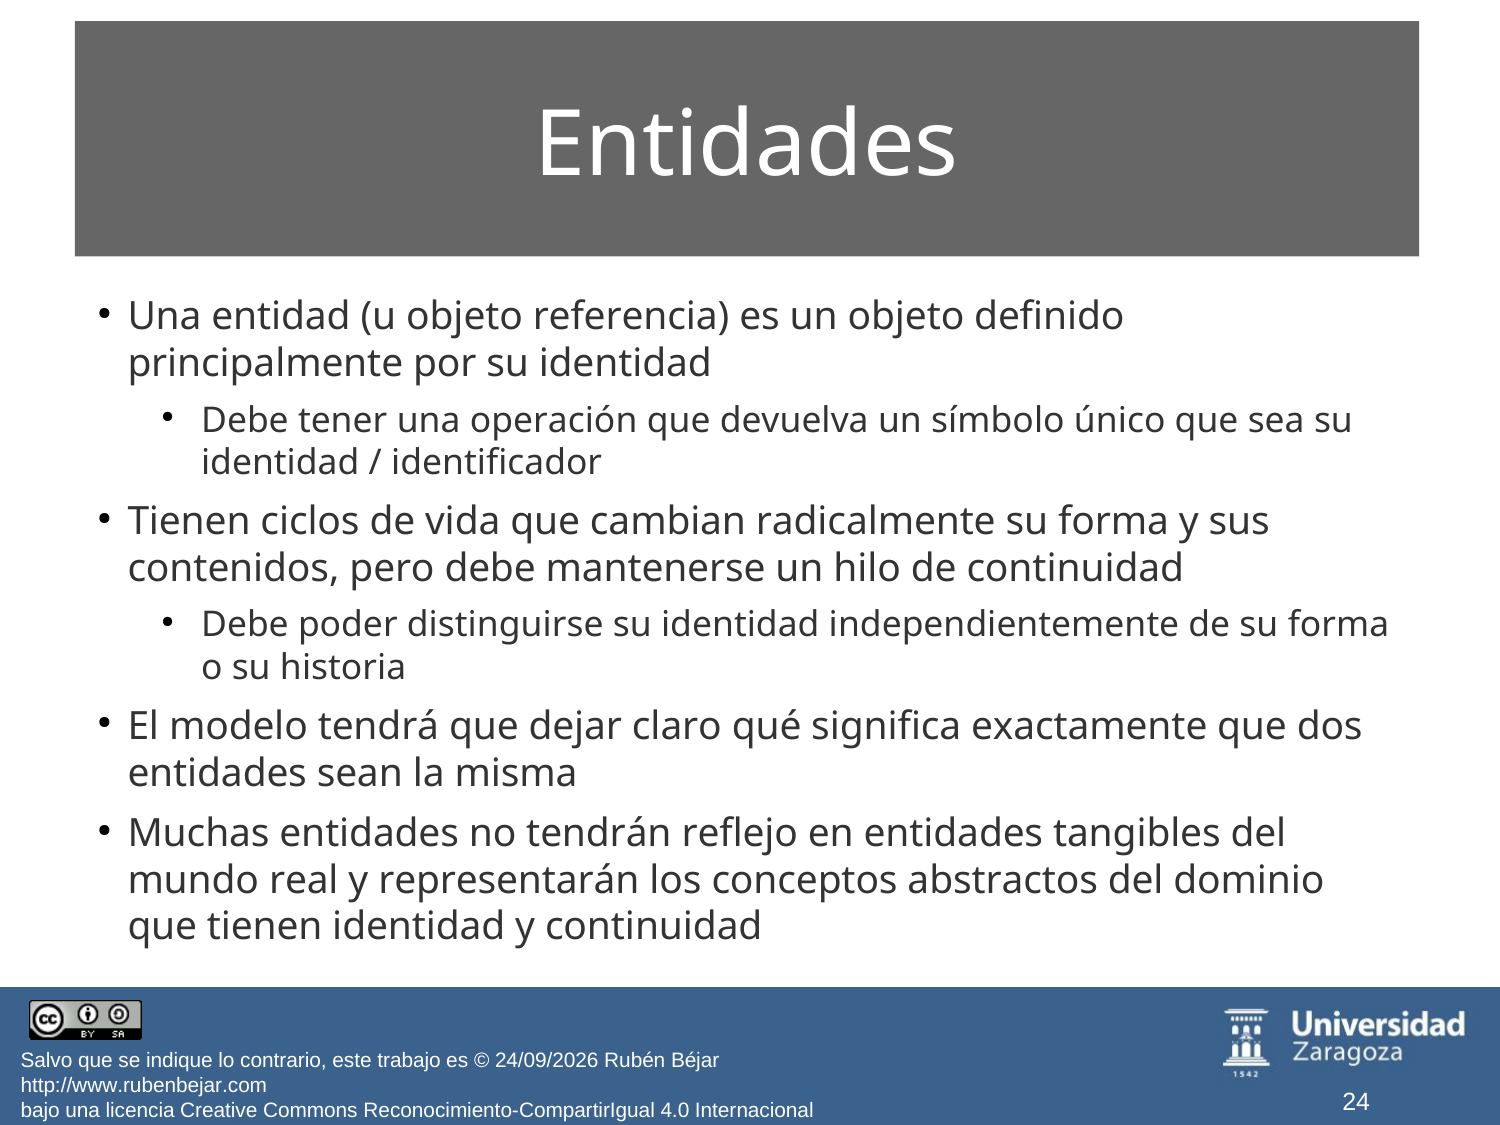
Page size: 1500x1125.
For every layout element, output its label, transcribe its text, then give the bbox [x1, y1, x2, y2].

title Entidades [74, 21, 1420, 257]
picture [0, 987, 1500, 1125]
list Una entidad (u objeto referencia) es un objeto definido principalmente por su identidad Debe tener una operación que devuelva un símbolo único que sea su identidad / identificador Tienen ciclos de vida que cambian radicalmente su forma y sus contenidos, pero debe mantenerse un hilo de continuidad Debe poder distinguirse su identidad independientemente de su forma o su historia El modelo tendrá que dejar claro qué significa exactamente que dos entidades sean la misma Muchas entidades no tendrán reflejo en entidades tangibles del mundo real y representarán los conceptos abstractos del dominio que tienen identidad y continuidad [82, 283, 1418, 957]
